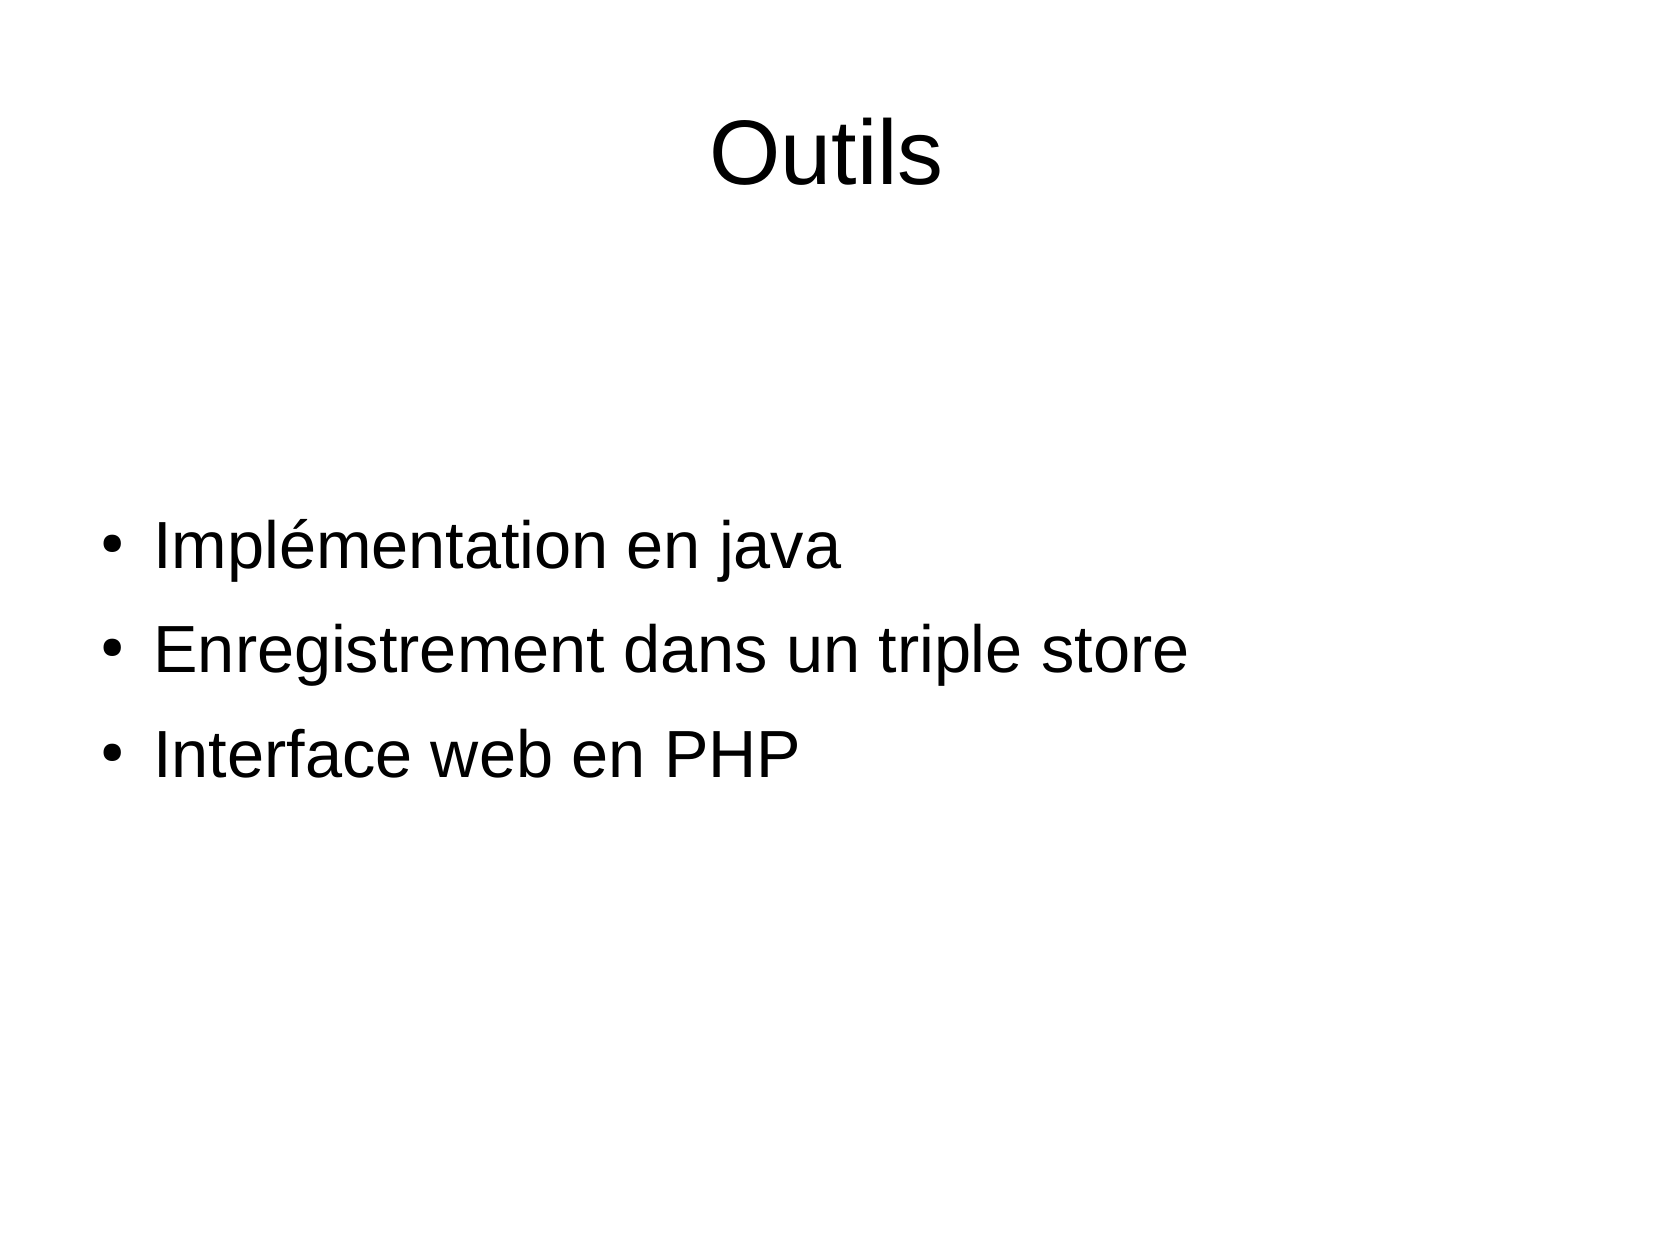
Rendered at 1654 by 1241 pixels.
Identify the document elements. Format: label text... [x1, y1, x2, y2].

title Outils [82, 49, 1571, 257]
list Implémentation en java Enregistrement dans un triple store Interface web en PHP [82, 290, 1571, 1010]
